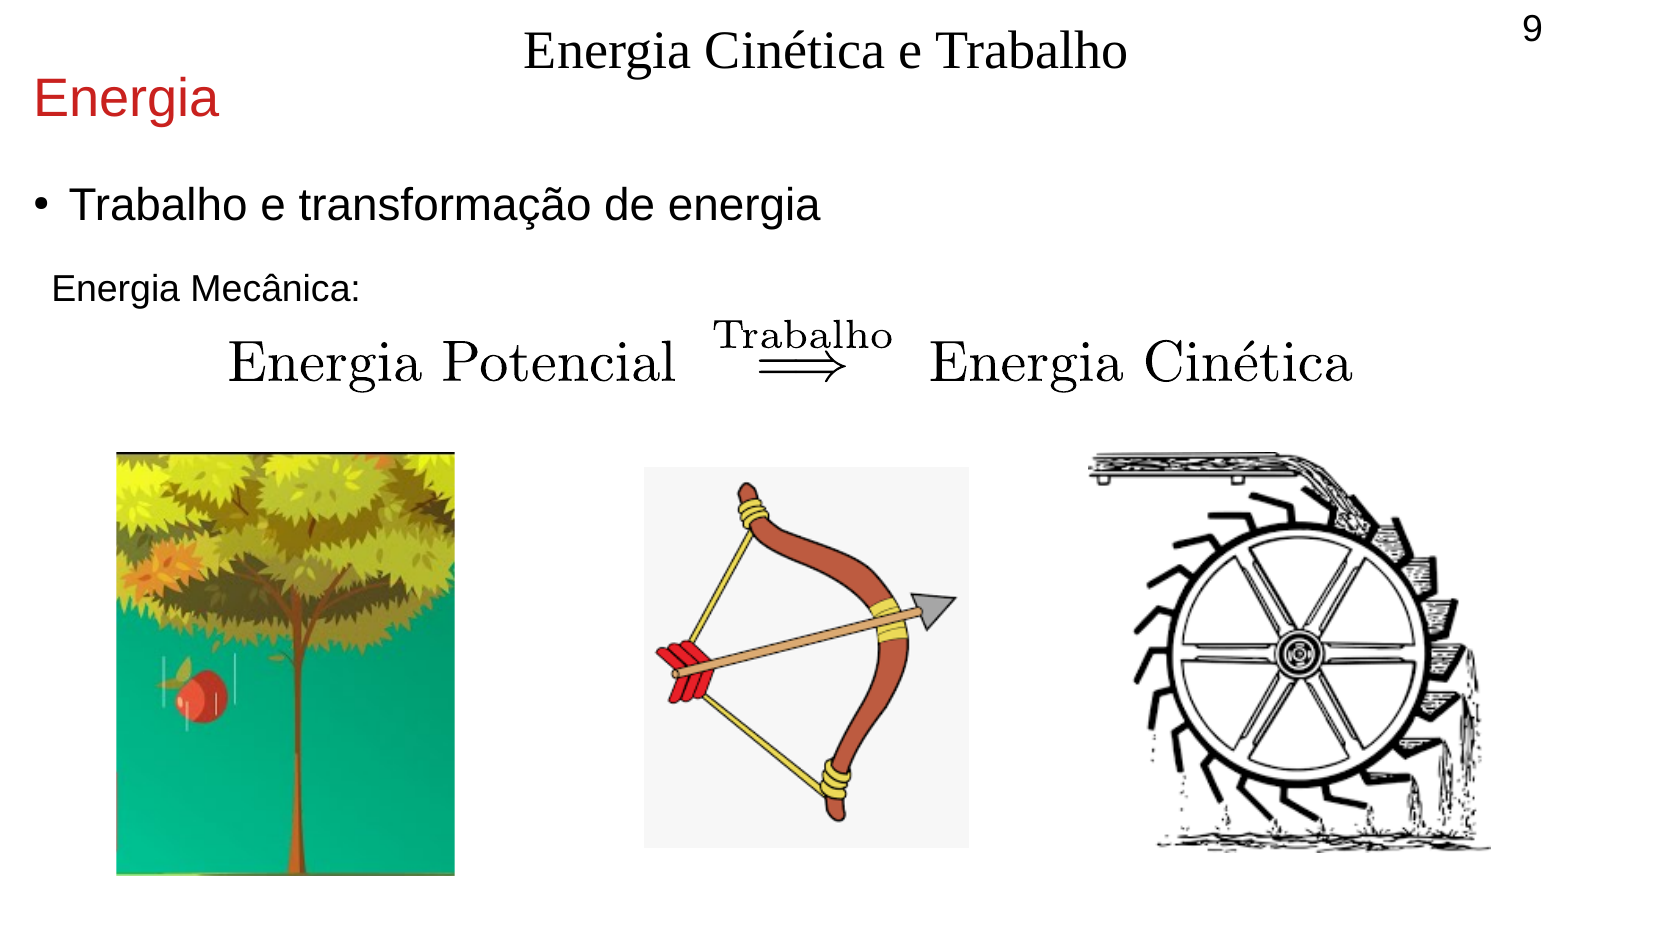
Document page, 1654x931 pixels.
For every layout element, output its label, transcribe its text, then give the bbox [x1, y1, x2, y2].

text_box Energia Trabalho e transformação de energia [18, 59, 1615, 238]
picture [1088, 452, 1491, 853]
picture [225, 317, 1355, 395]
picture [644, 467, 969, 848]
text_box Energia Mecânica: [36, 259, 387, 317]
text_box <number> [1507, 0, 1654, 71]
text_box Energia Cinética e Trabalho [509, 0, 1145, 88]
picture [116, 452, 455, 876]
